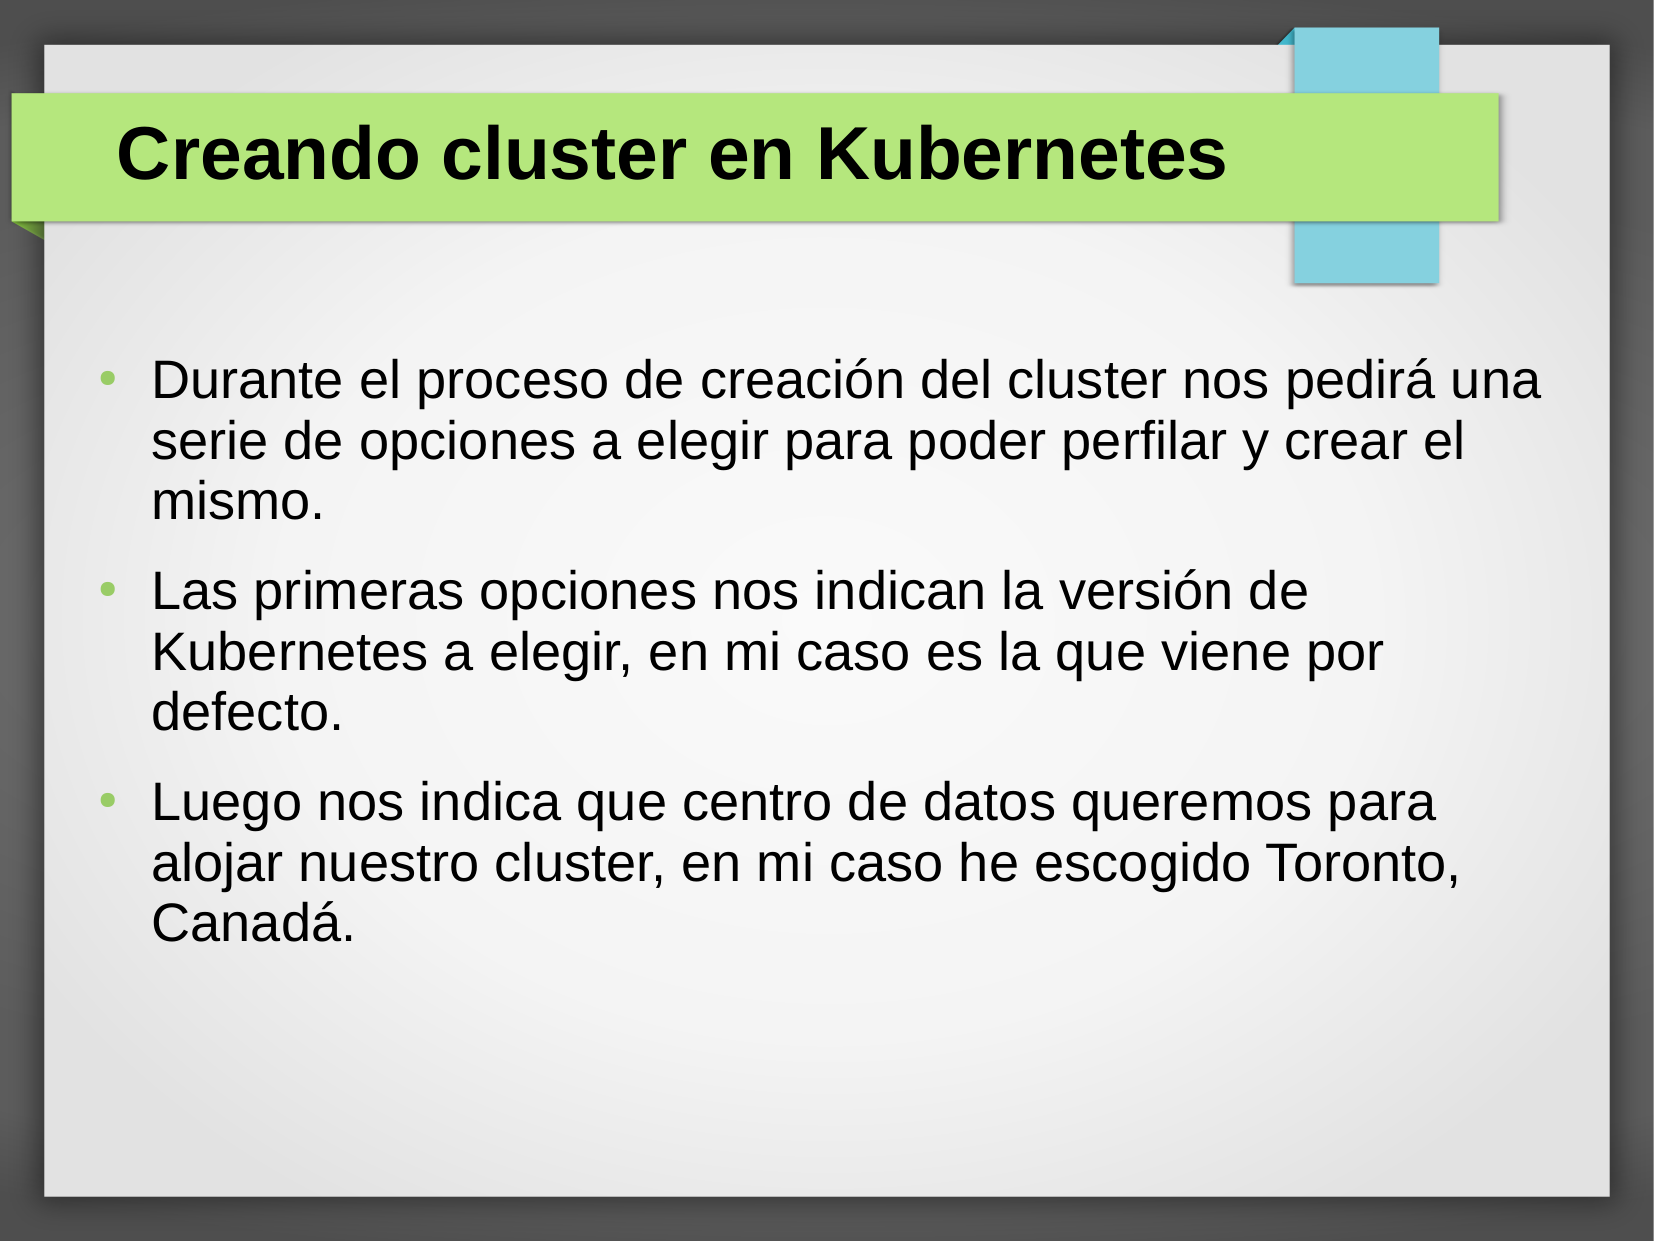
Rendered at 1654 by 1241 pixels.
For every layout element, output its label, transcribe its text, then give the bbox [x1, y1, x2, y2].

title Creando cluster en Kubernetes [82, 94, 1264, 213]
picture [0, 0, 1654, 1241]
list Durante el proceso de creación del cluster nos pedirá una serie de opciones a elegir para poder perfilar y crear el mismo. Las primeras opciones nos indican la versión de Kubernetes a elegir, en mi caso es la que viene por defecto. Luego nos indica que centro de datos queremos para alojar nuestro cluster, en mi caso he escogido Toronto, Canadá. [80, 349, 1569, 1069]
